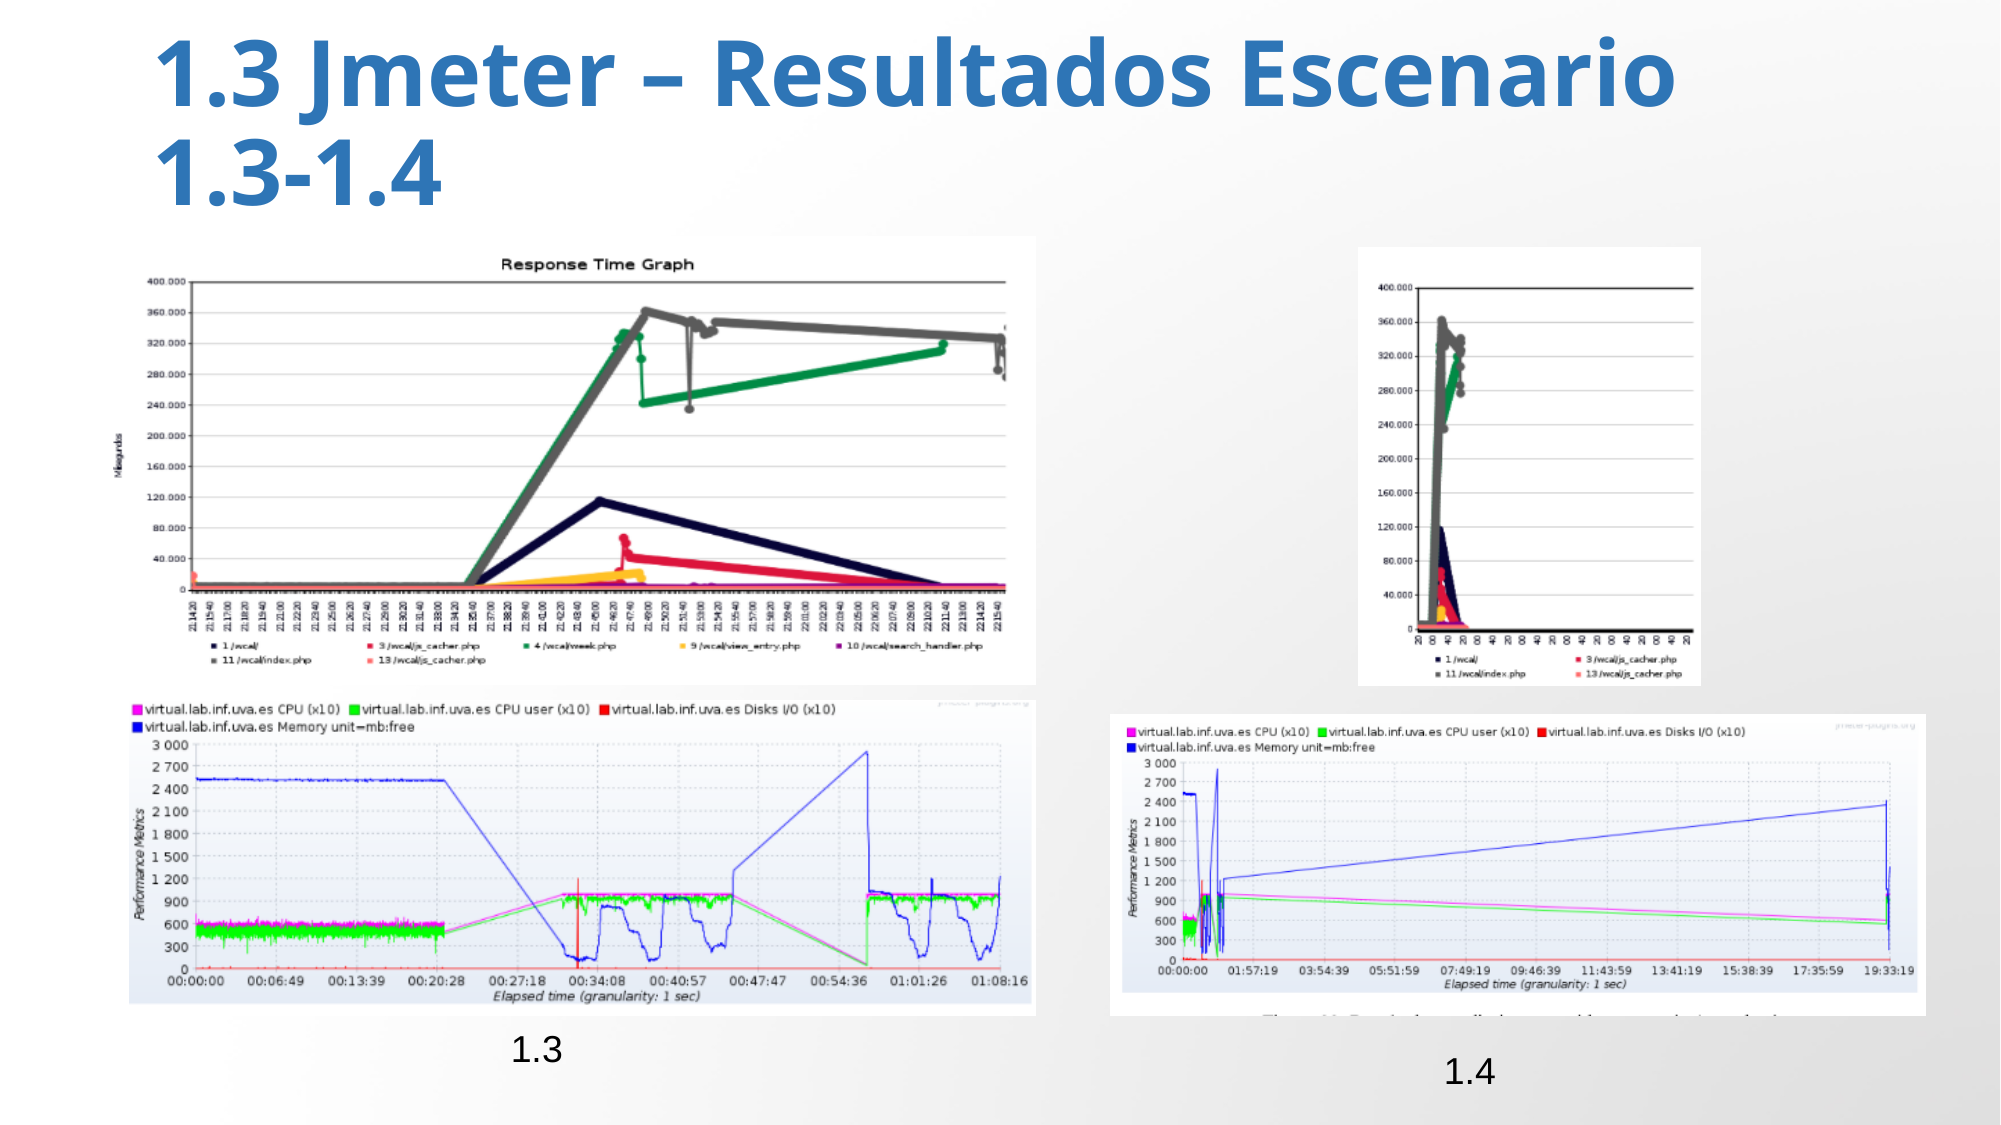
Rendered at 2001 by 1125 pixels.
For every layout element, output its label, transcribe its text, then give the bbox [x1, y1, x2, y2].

picture [0, 0, 2001, 1125]
text_box 1.4 [1429, 1039, 1536, 1097]
text_box 1.3 [496, 1017, 662, 1075]
text_box 1.3 Jmeter – Resultados Escenario 1.3-1.4 [137, 17, 1863, 236]
